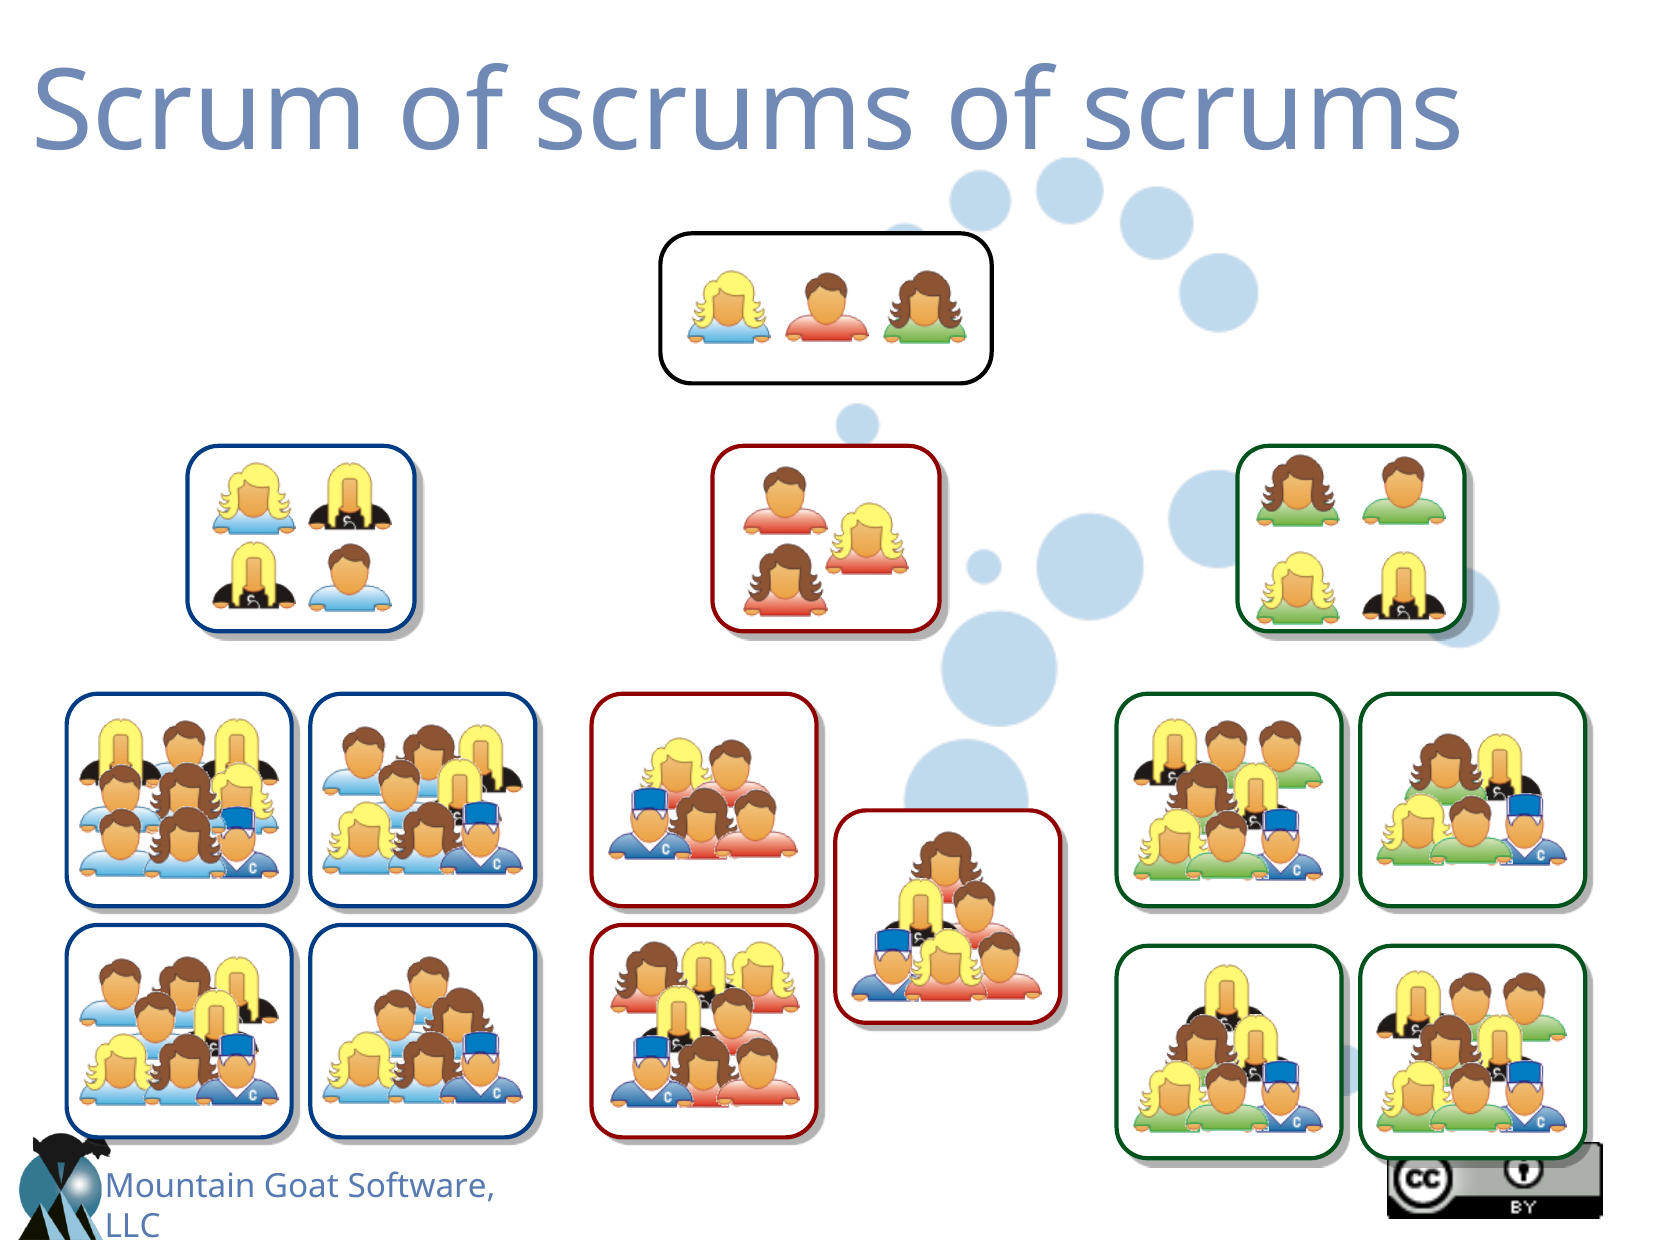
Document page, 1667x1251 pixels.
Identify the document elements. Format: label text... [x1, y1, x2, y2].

text_box [660, 233, 992, 384]
picture [851, 831, 1042, 1002]
picture [212, 541, 296, 614]
picture [687, 270, 771, 344]
picture [212, 462, 296, 535]
picture [18, 1120, 111, 1240]
text_box [310, 693, 536, 907]
text_box [310, 924, 536, 1138]
text_box [1360, 945, 1586, 1159]
text_box [591, 693, 817, 907]
text_box [835, 810, 1061, 1023]
picture [322, 956, 523, 1104]
text_box [591, 924, 817, 1138]
title Scrum of scrums of scrums [24, 18, 1659, 194]
picture [308, 543, 392, 612]
picture [322, 724, 523, 875]
text_box [66, 924, 292, 1138]
picture [79, 718, 279, 879]
text_box [66, 693, 292, 907]
text_box [1116, 945, 1342, 1159]
picture [883, 270, 967, 344]
picture [1376, 733, 1567, 866]
picture [785, 272, 869, 342]
text_box [1116, 693, 1342, 907]
picture [743, 466, 909, 617]
picture [1387, 1142, 1603, 1219]
picture [79, 956, 279, 1106]
text_box [1360, 693, 1586, 907]
text_box [712, 445, 940, 632]
picture [610, 941, 800, 1108]
picture [308, 462, 392, 535]
text_box [1237, 445, 1465, 632]
picture [835, 194, 1563, 1096]
picture [608, 737, 798, 860]
picture [1133, 964, 1323, 1133]
text_box [187, 445, 415, 632]
picture [1376, 970, 1567, 1133]
